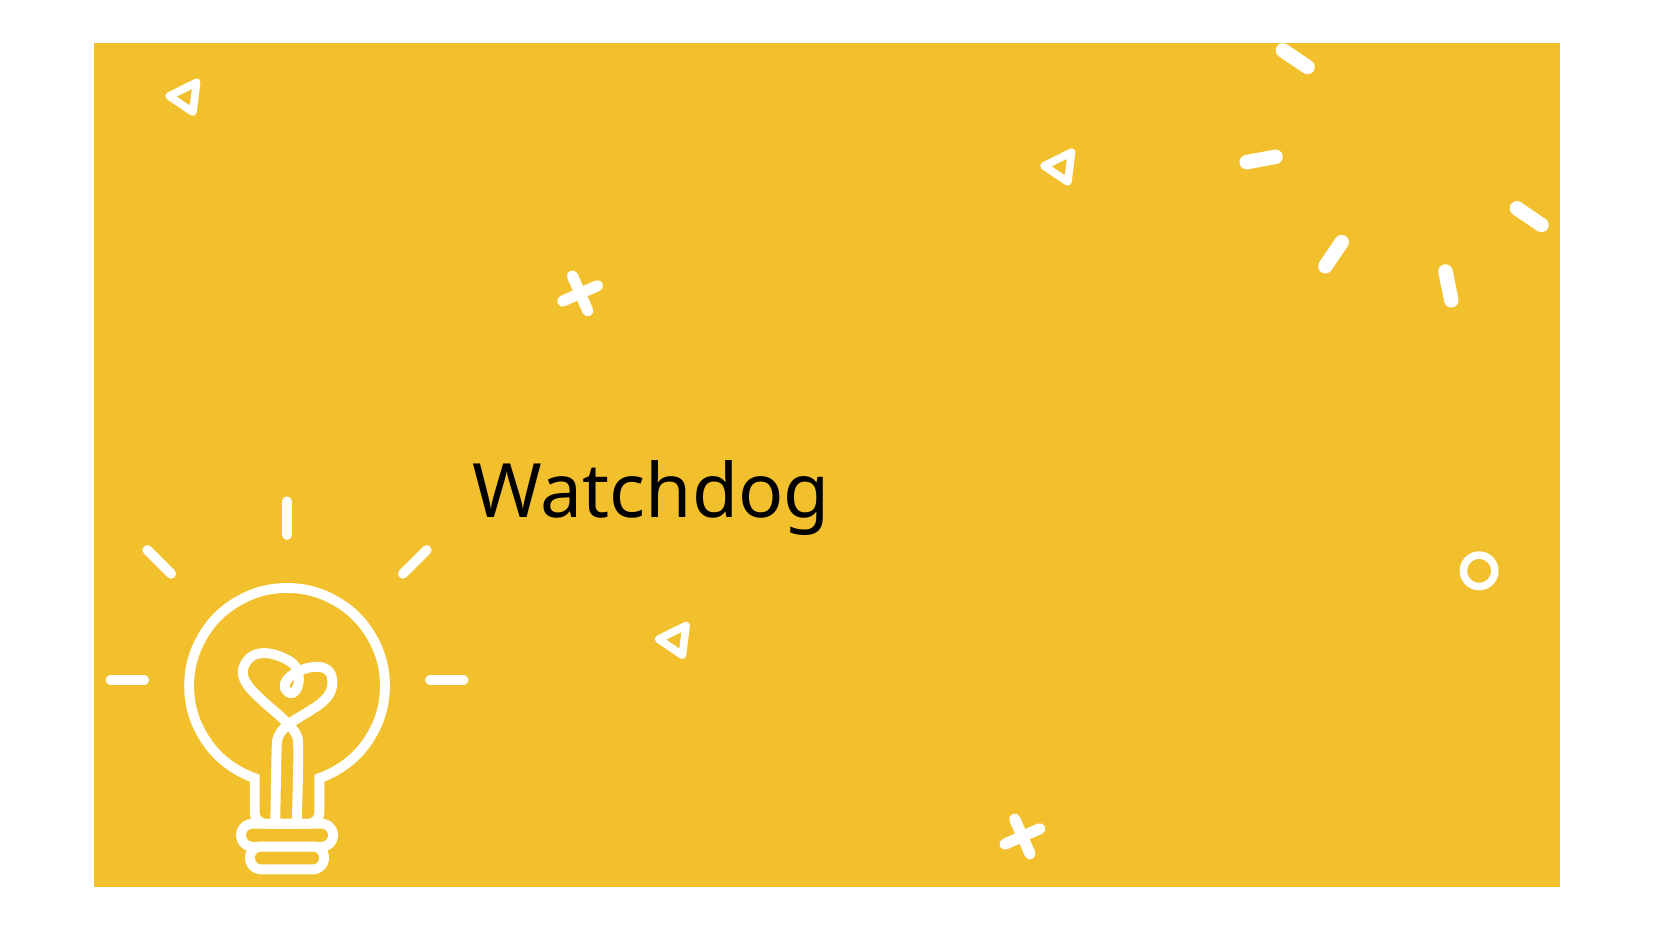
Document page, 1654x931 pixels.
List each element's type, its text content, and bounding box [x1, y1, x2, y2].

text_box Watchdog [472, 385, 1231, 591]
